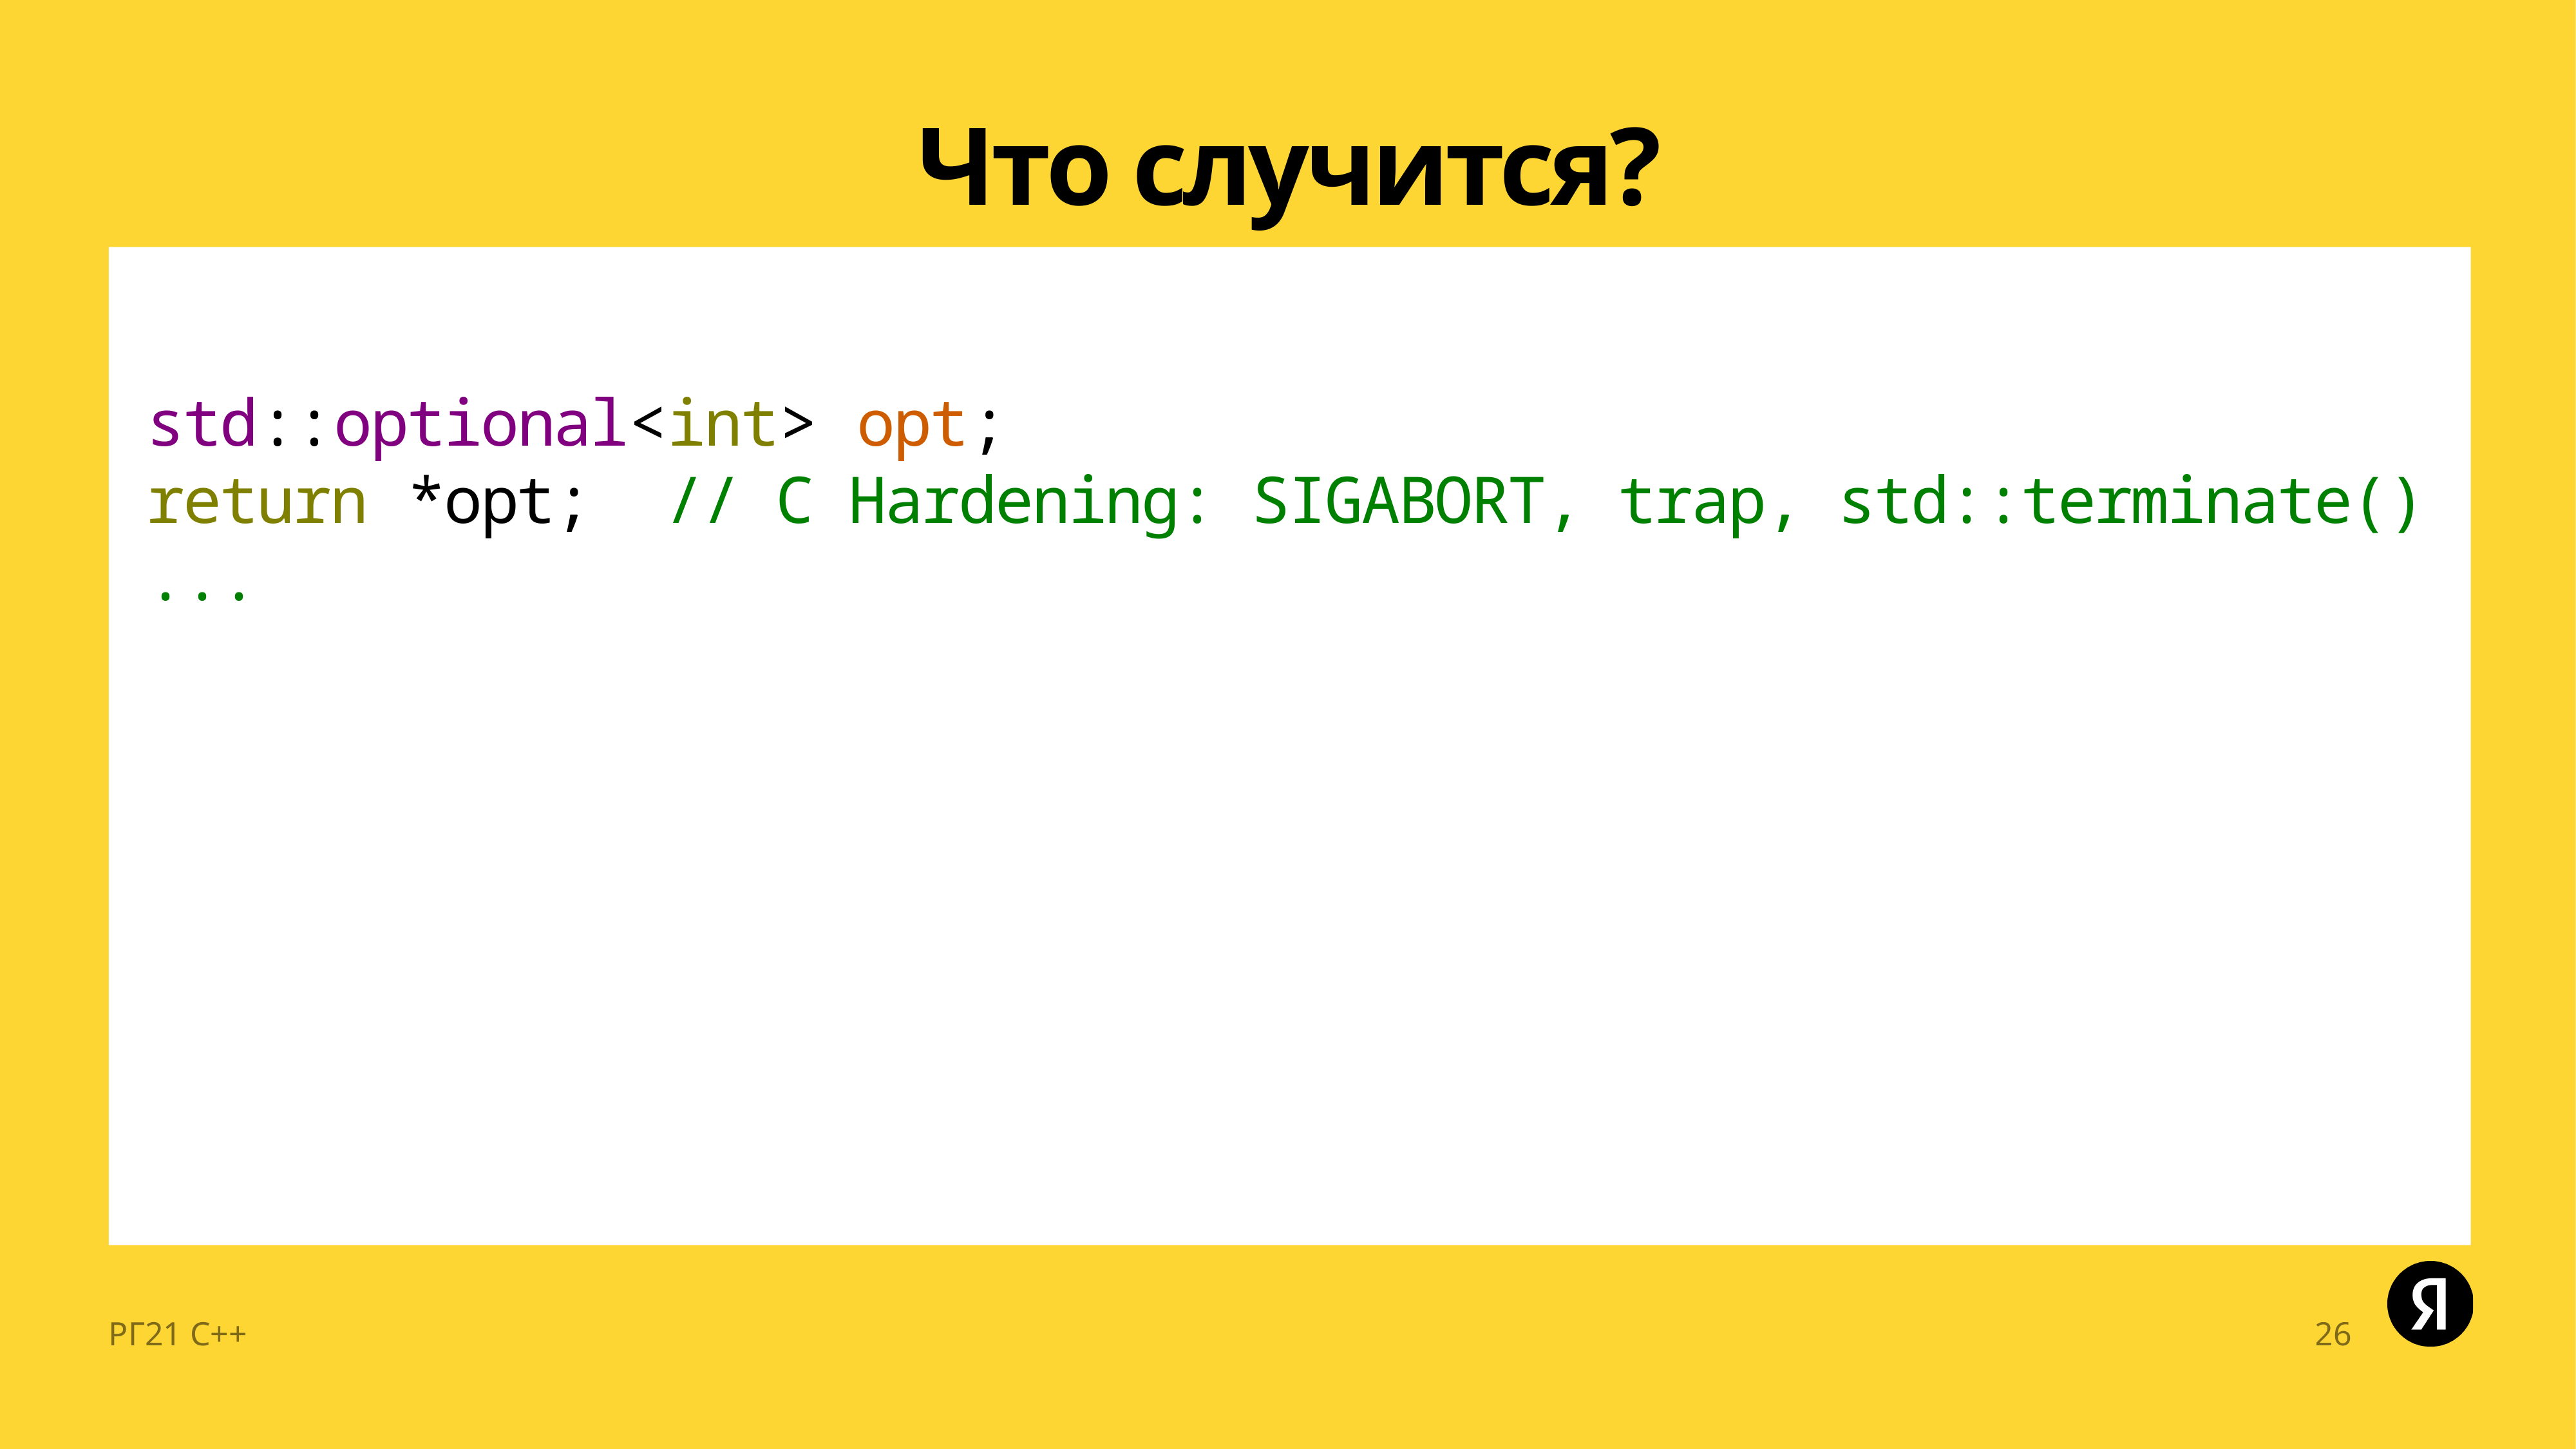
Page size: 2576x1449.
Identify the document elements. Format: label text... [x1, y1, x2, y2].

list std::optional<int> opt; return *opt; // С Hardening: SIGABORT, trap, std::terminate() ... [108, 247, 2471, 1245]
picture [2387, 1261, 2474, 1347]
title Что случится? [106, 101, 2473, 228]
